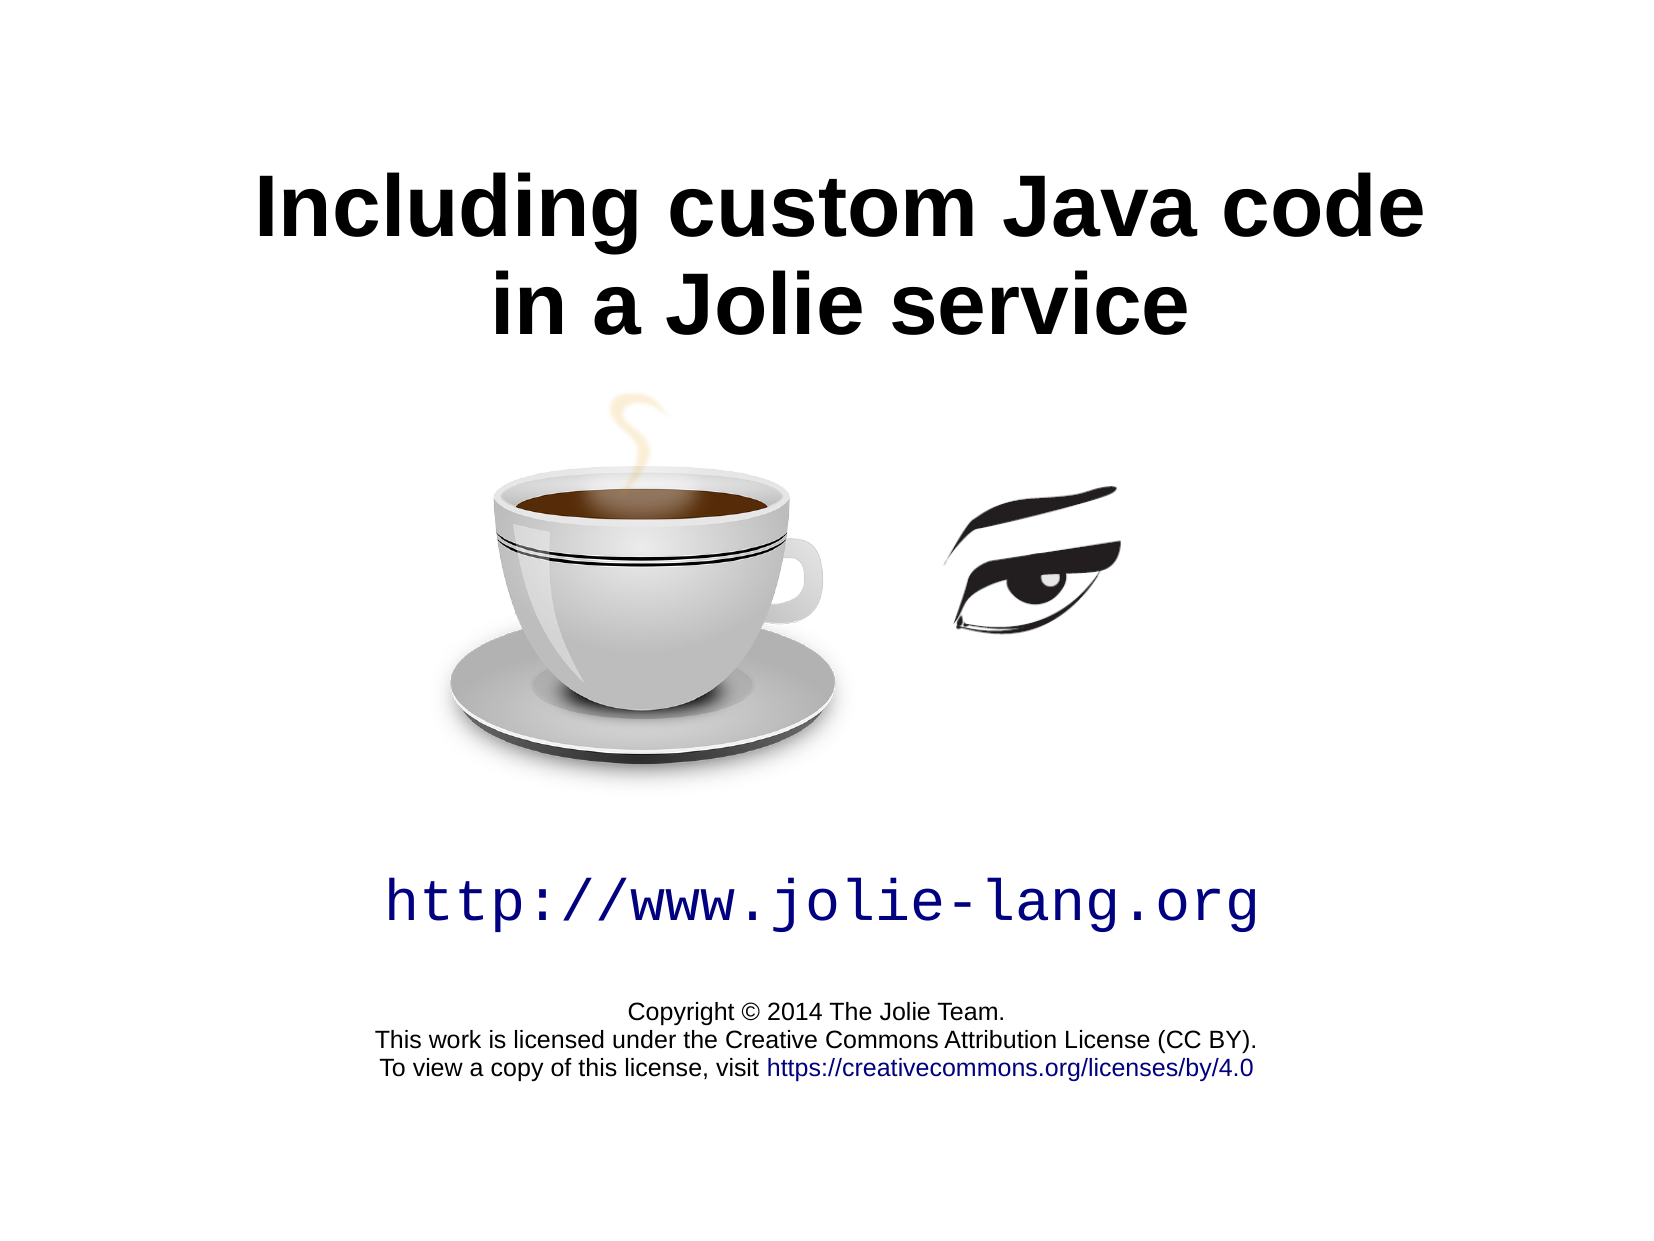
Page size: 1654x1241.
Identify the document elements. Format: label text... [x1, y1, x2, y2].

picture [429, 389, 856, 796]
text_box http://www.jolie-lang.org [370, 864, 1276, 946]
text_box Copyright © 2014 The Jolie Team. This work is licensed under the Creative Commons Attribution License (CC BY). To view a copy of this license, visit https://creativecommons.org/licenses/by/4.0 [360, 990, 1276, 1090]
picture [938, 480, 1126, 646]
text_box Including custom Java code in a Jolie service [240, 150, 1443, 361]
